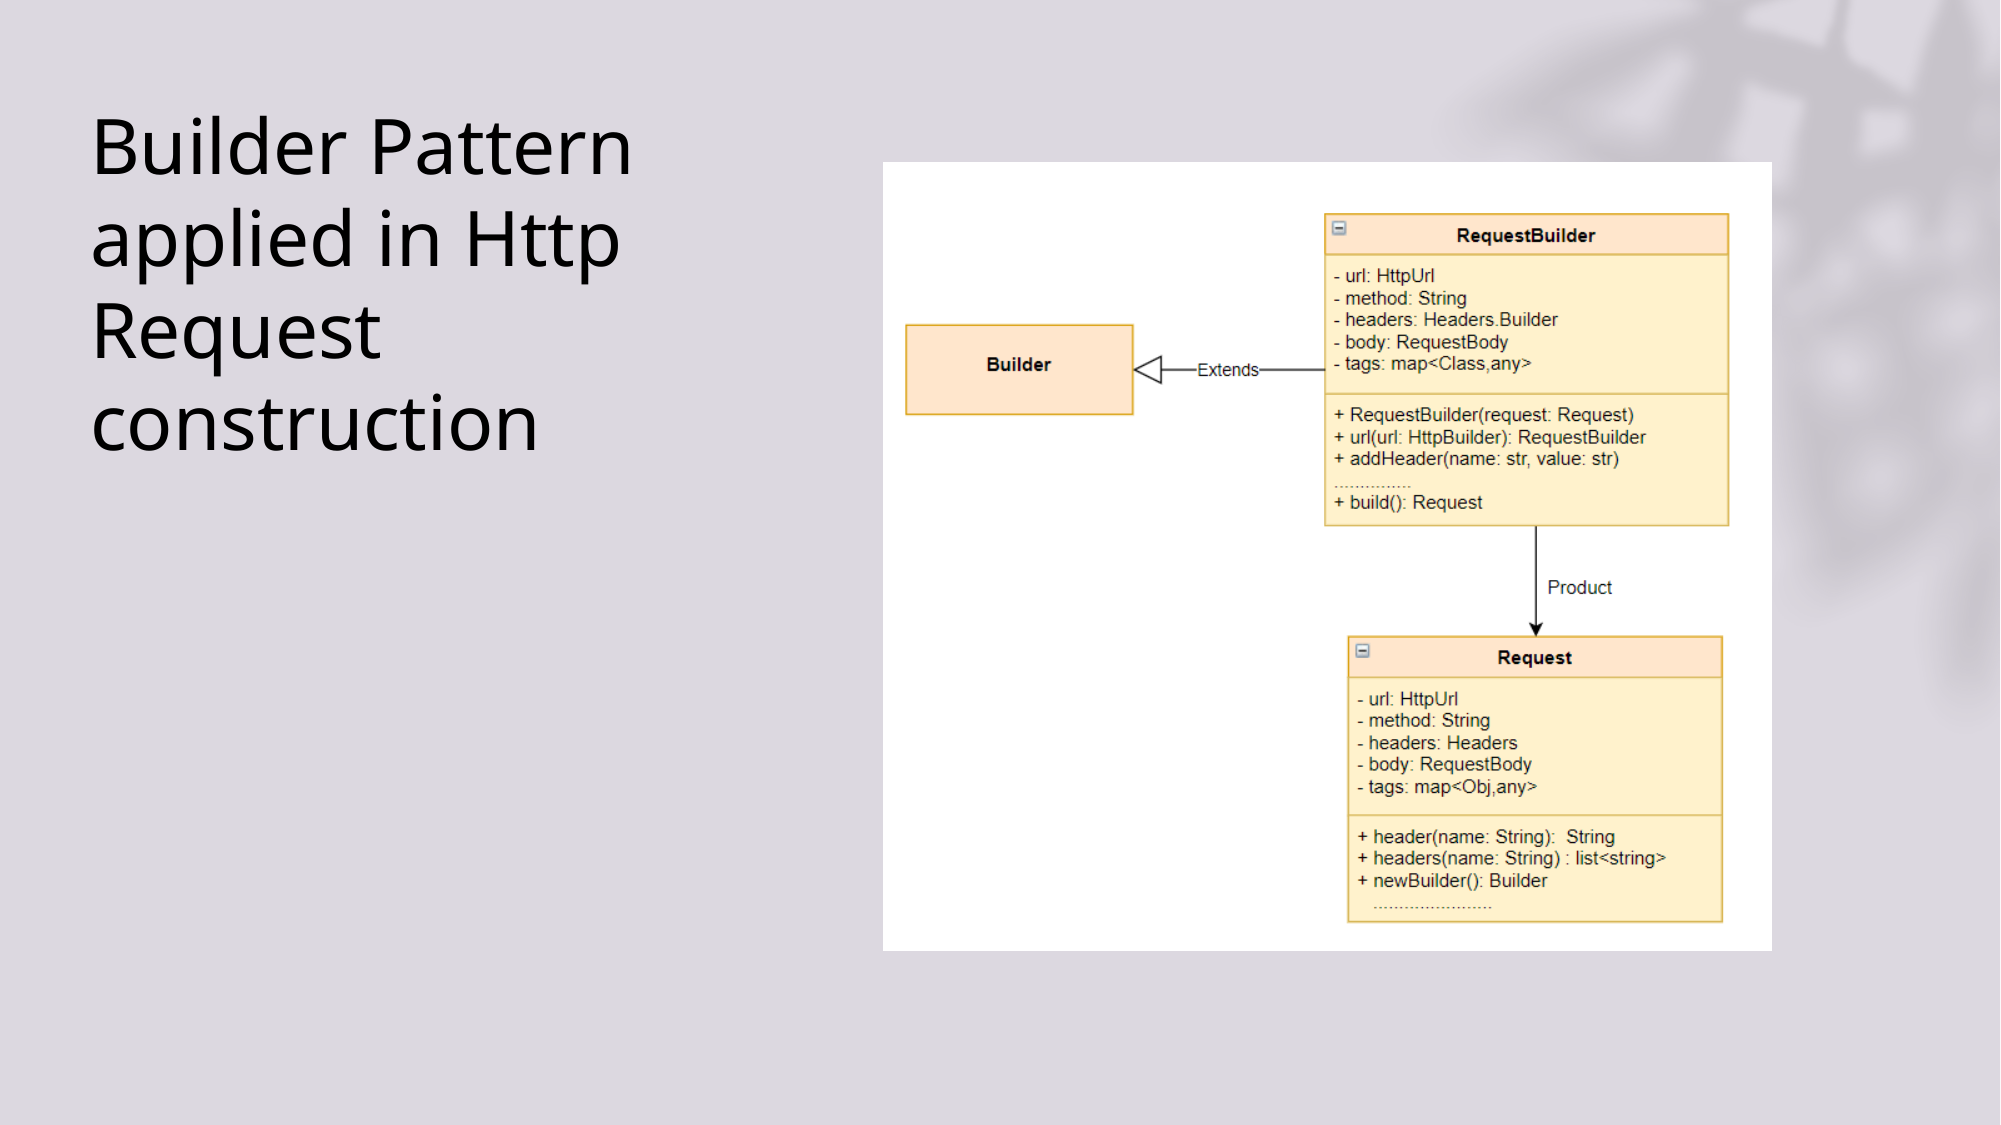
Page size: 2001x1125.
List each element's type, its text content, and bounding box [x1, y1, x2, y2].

picture [883, 162, 1772, 951]
title Builder Pattern applied in Http Request construction [75, 60, 665, 504]
